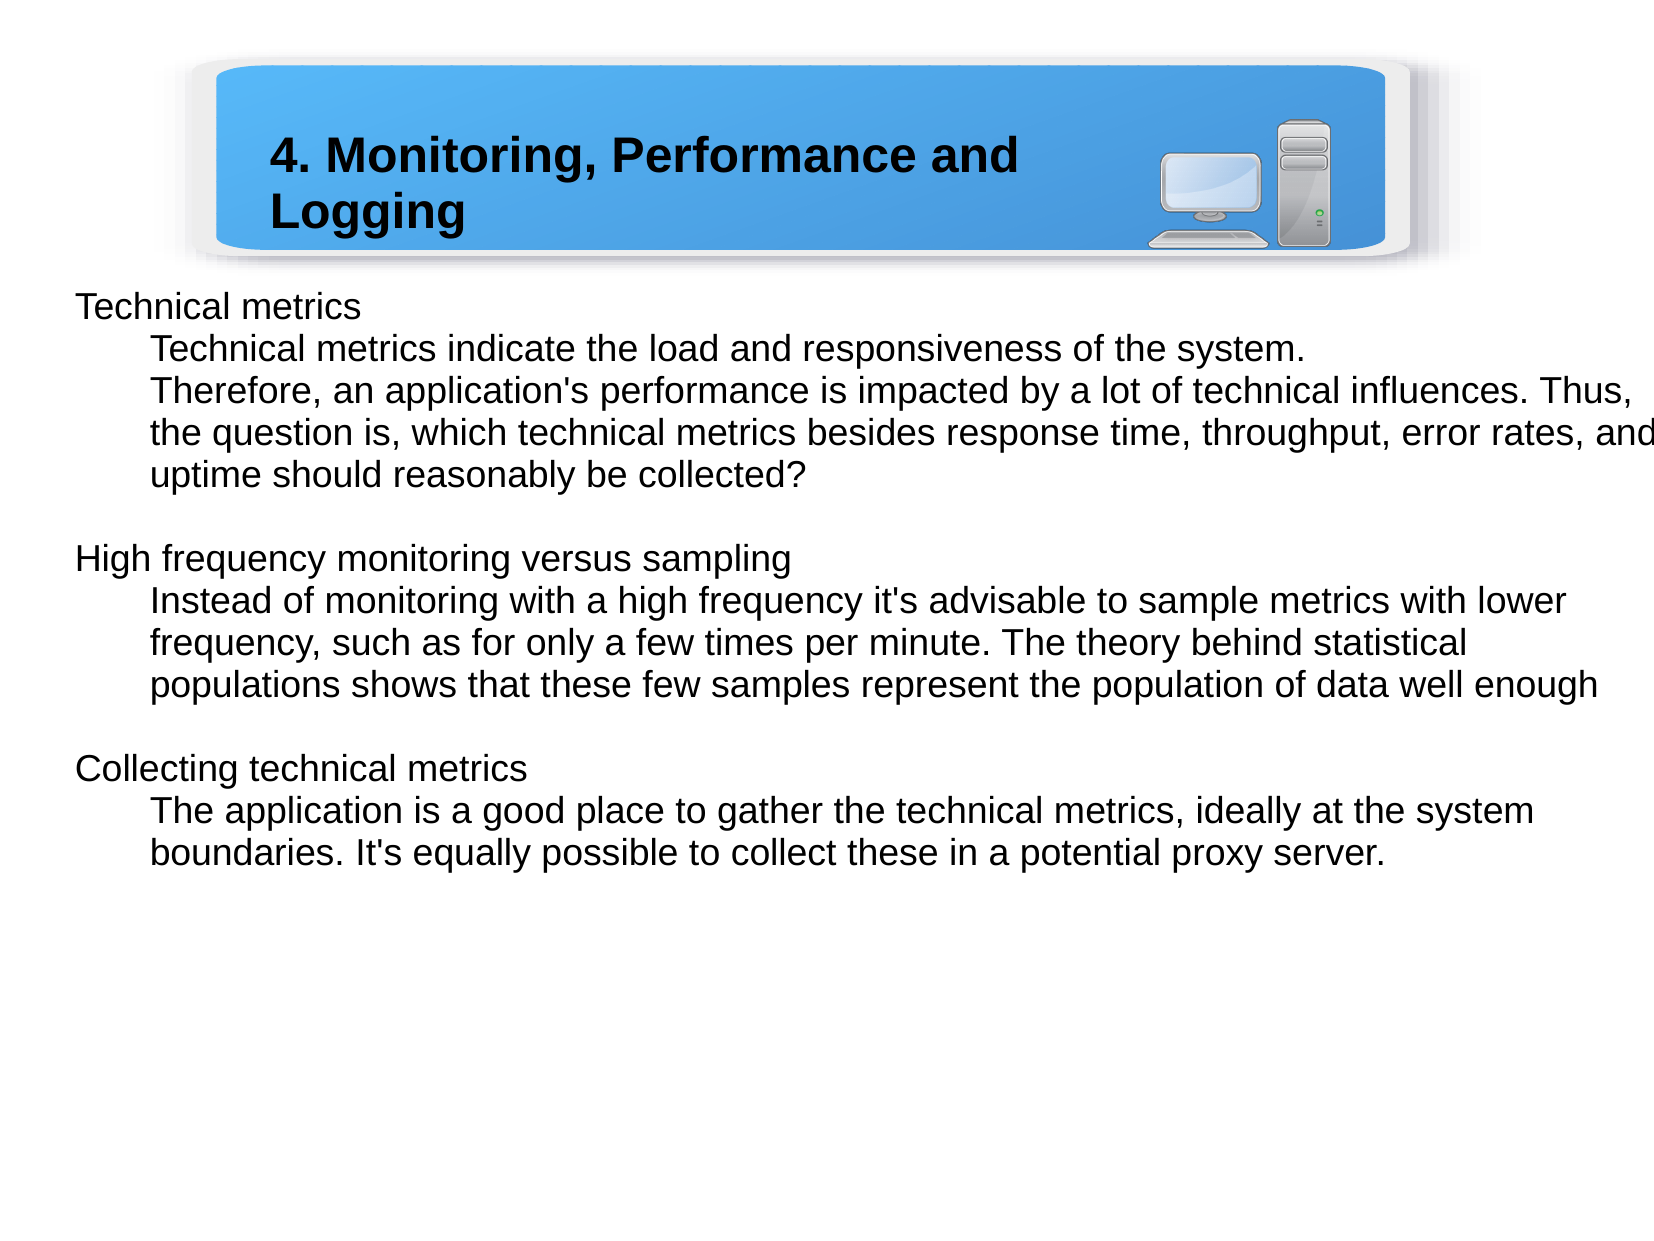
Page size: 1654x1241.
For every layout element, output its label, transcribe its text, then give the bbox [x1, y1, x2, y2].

text_box Technical metrics Technical metrics indicate the load and responsiveness of the system. Therefore, an application's performance is impacted by a lot of technical influences. Thus, the question is, which technical metrics besides response time, throughput, error rates, and uptime should reasonably be collected? High frequency monitoring versus sampling Instead of monitoring with a high frequency it's advisable to sample metrics with lower frequency, such as for only a few times per minute. The theory behind statistical populations shows that these few samples represent the population of data well enough Collecting technical metrics The application is a good place to gather the technical metrics, ideally at the system boundaries. It's equally possible to collect these in a potential proxy server. [60, 278, 1654, 1241]
text_box 4. Monitoring, Performance and Logging [255, 120, 1036, 249]
picture [150, 45, 1546, 278]
